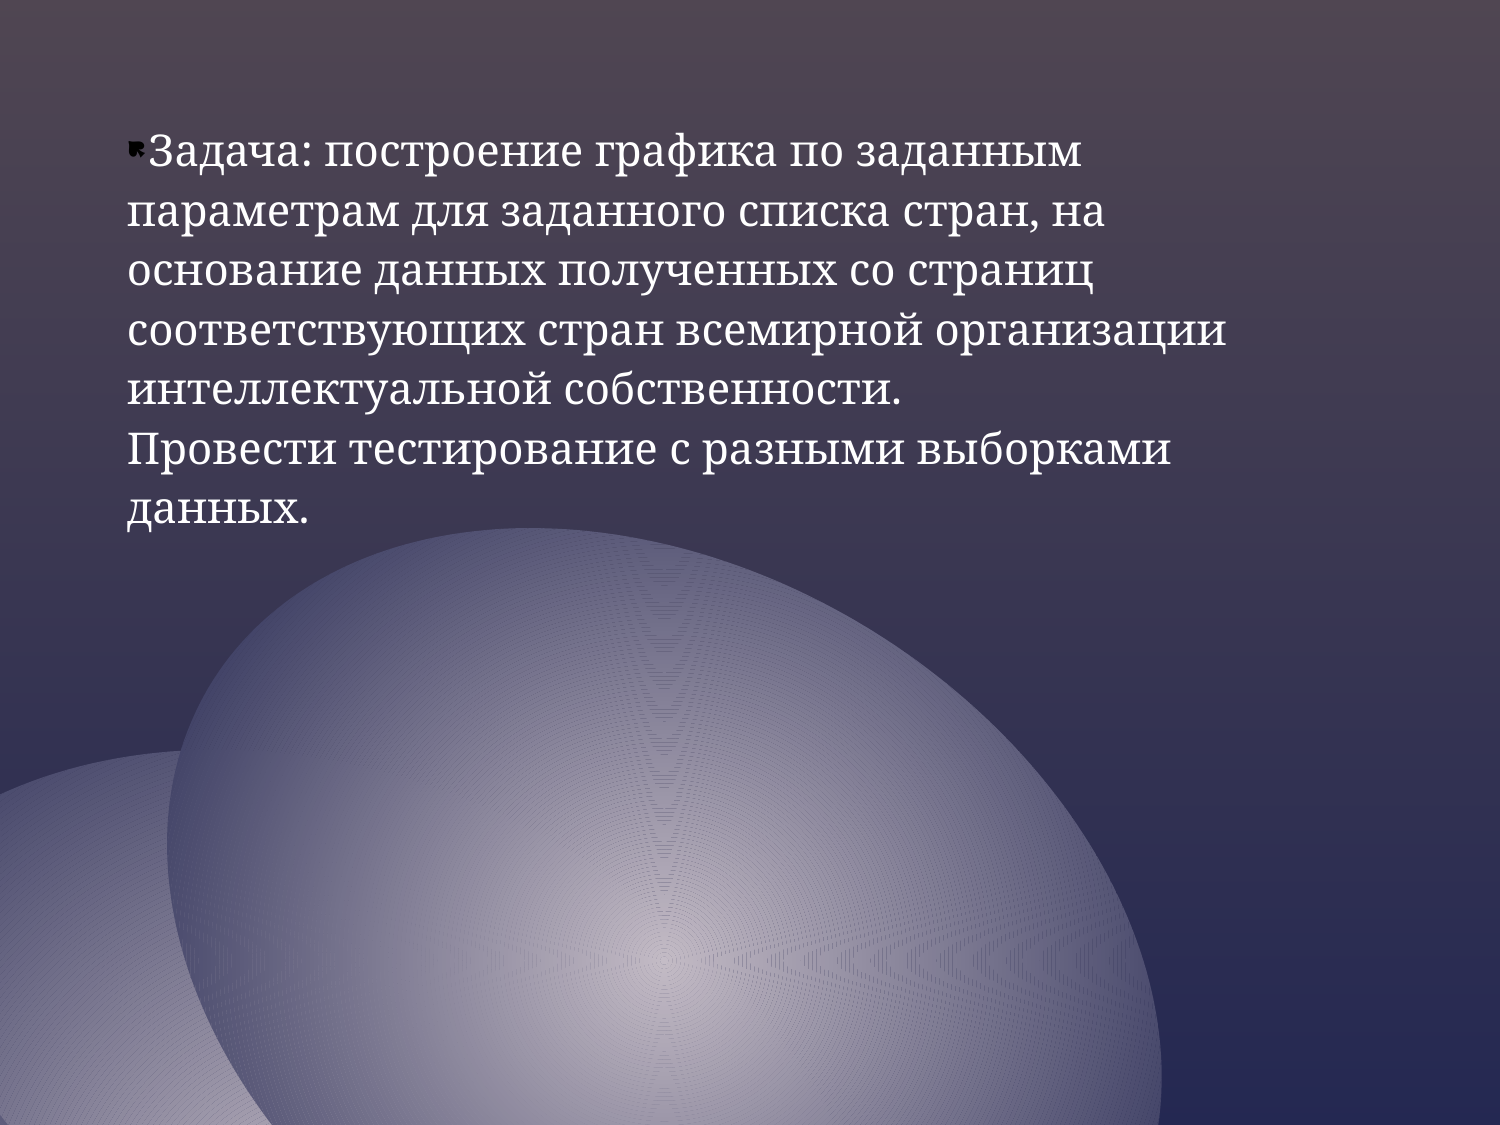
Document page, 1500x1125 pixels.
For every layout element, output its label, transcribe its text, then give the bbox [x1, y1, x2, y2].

list Задача: построение графика по заданным параметрам для заданного списка стран, на основание данных полученных со страниц соответствующих стран всемирной организации интеллектуальной собственности. Провести тестирование с разными выборками данных. [112, 112, 1350, 988]
